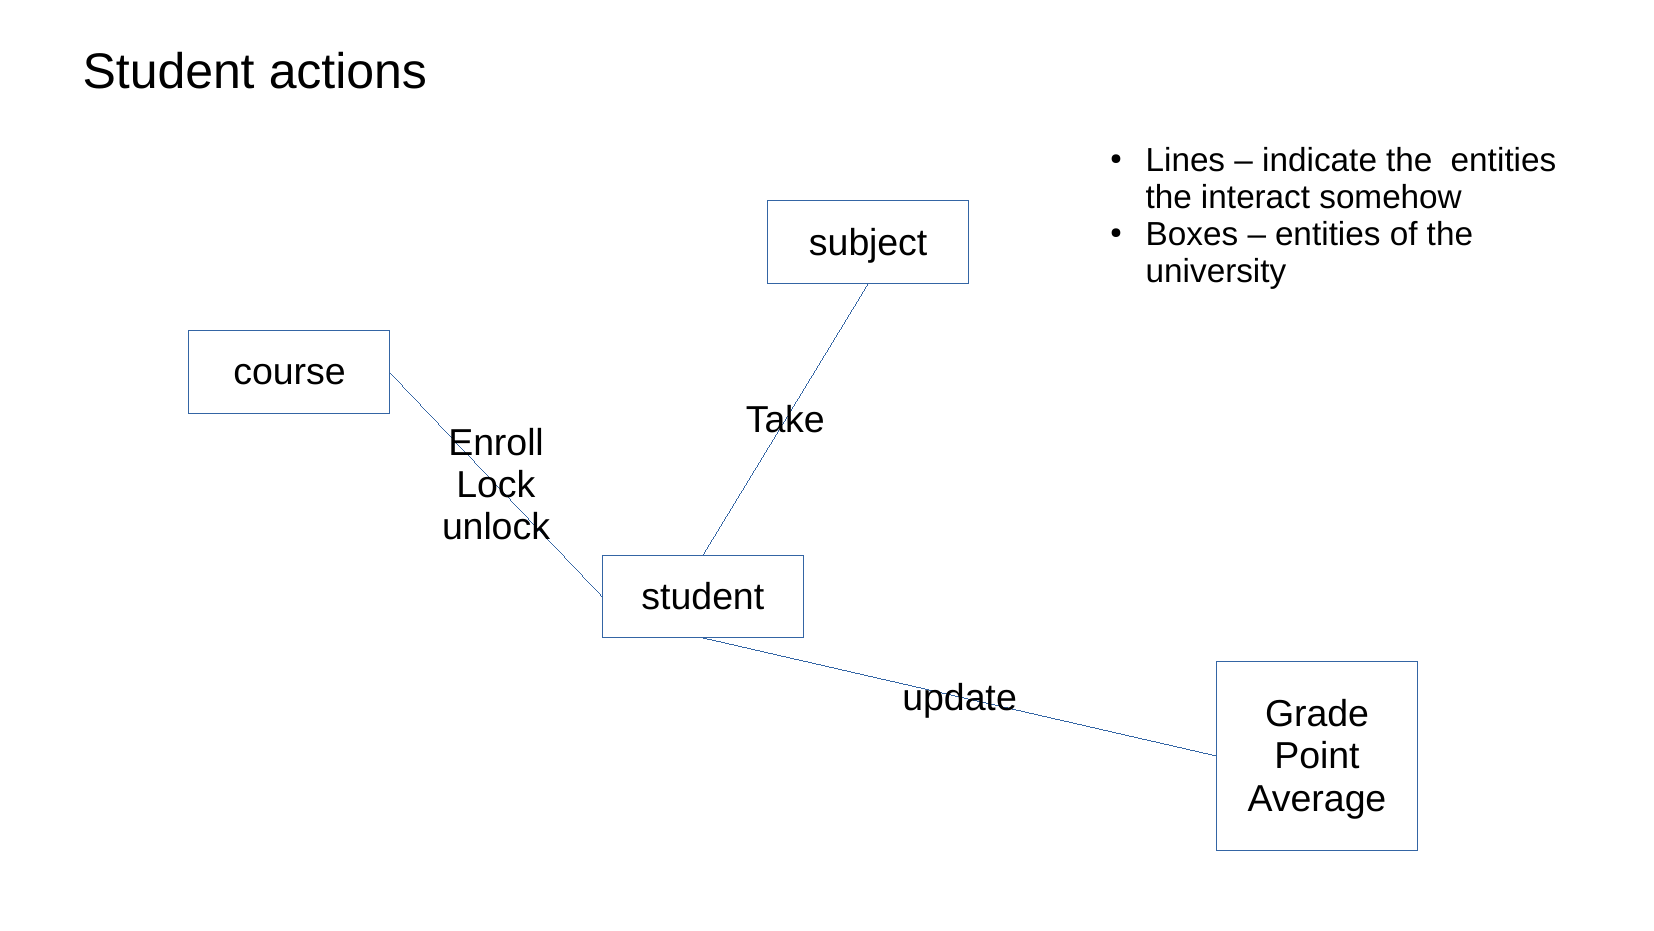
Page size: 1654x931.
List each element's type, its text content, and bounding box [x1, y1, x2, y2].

text_box subject [767, 200, 969, 284]
text_box course [188, 330, 390, 414]
text_box Grade Point Average [1216, 661, 1418, 851]
text_box Lines – indicate the entities the interact somehow Boxes – entities of the university [1110, 141, 1572, 390]
title Student actions [82, 37, 1571, 107]
text_box student [602, 555, 804, 638]
